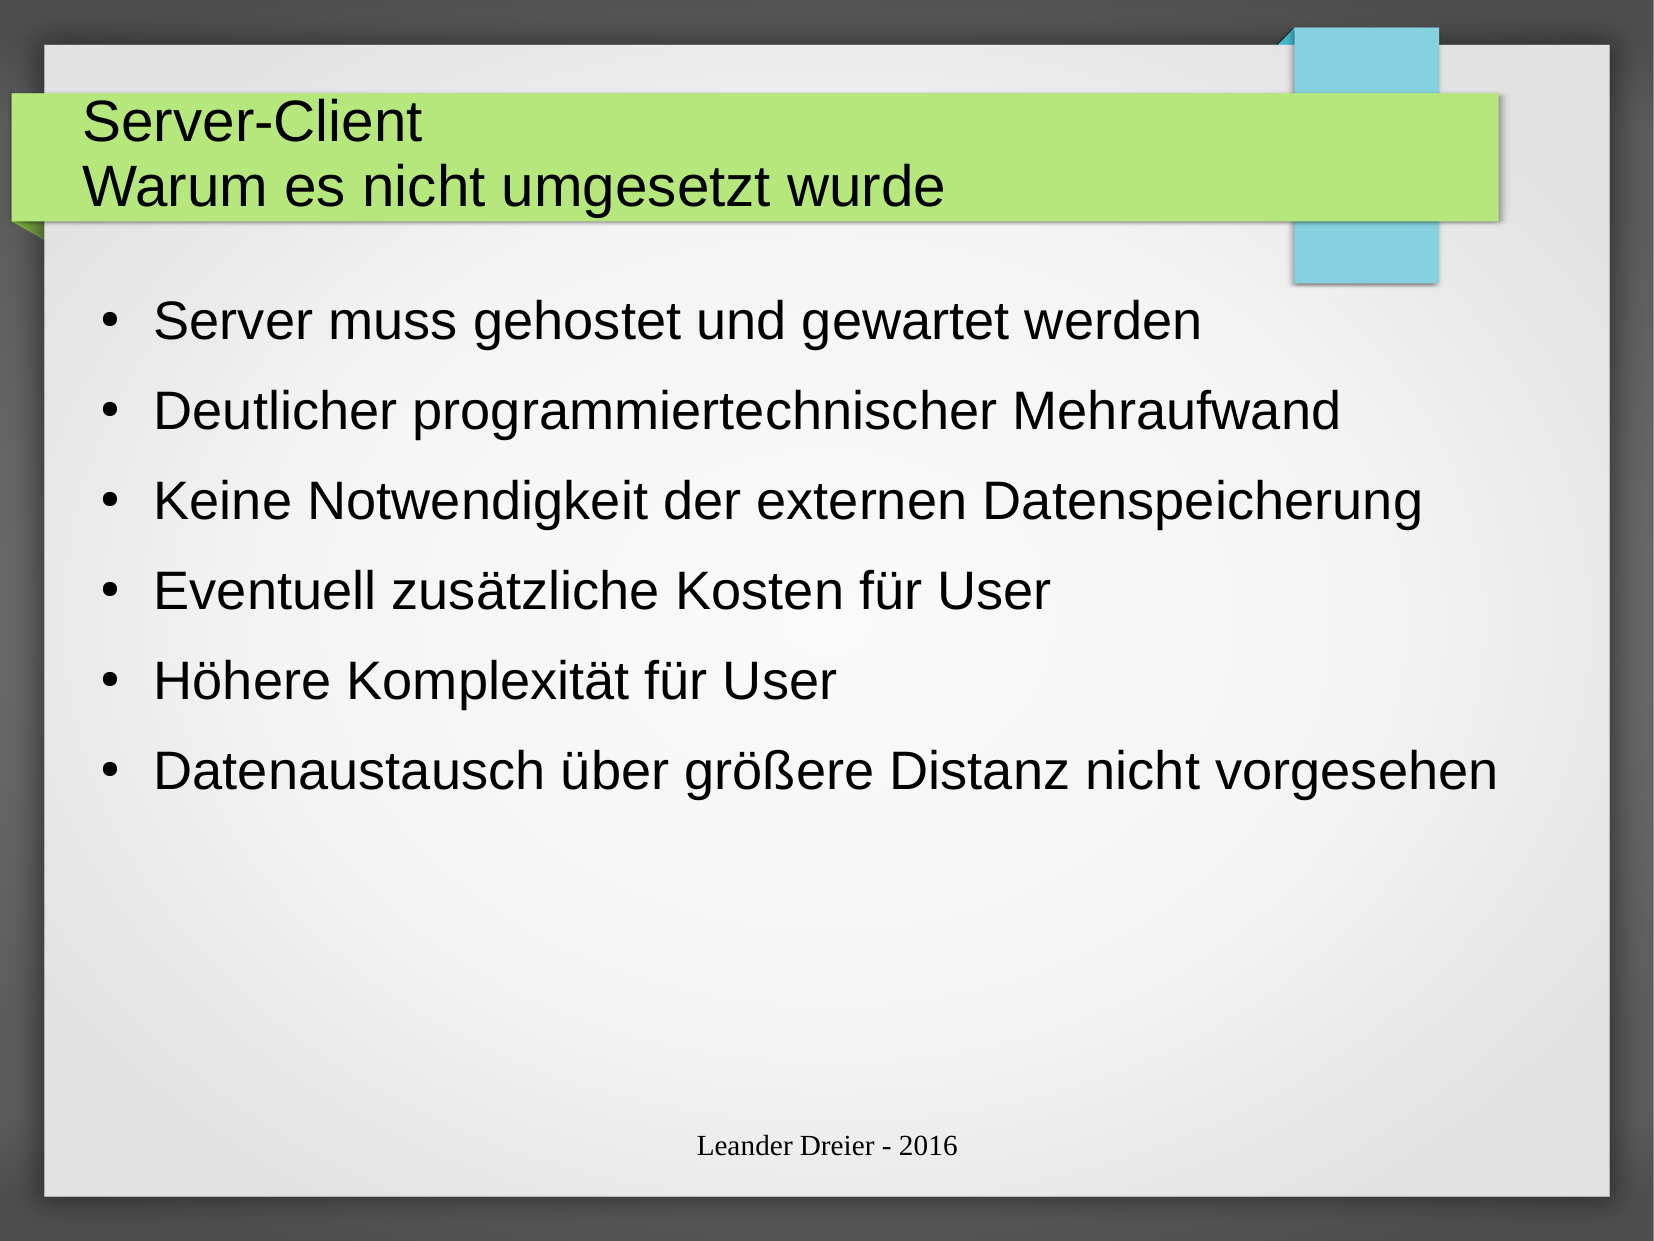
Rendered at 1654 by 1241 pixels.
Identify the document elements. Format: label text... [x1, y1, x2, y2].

picture [0, 0, 1654, 1241]
title Server-Client Warum es nicht umgesetzt wurde [82, 88, 1264, 219]
list Server muss gehostet und gewartet werden Deutlicher programmiertechnischer Mehraufwand Keine Notwendigkeit der externen Datenspeicherung Eventuell zusätzliche Kosten für User Höhere Komplexität für User Datenaustausch über größere Distanz nicht vorgesehen [82, 290, 1571, 1010]
